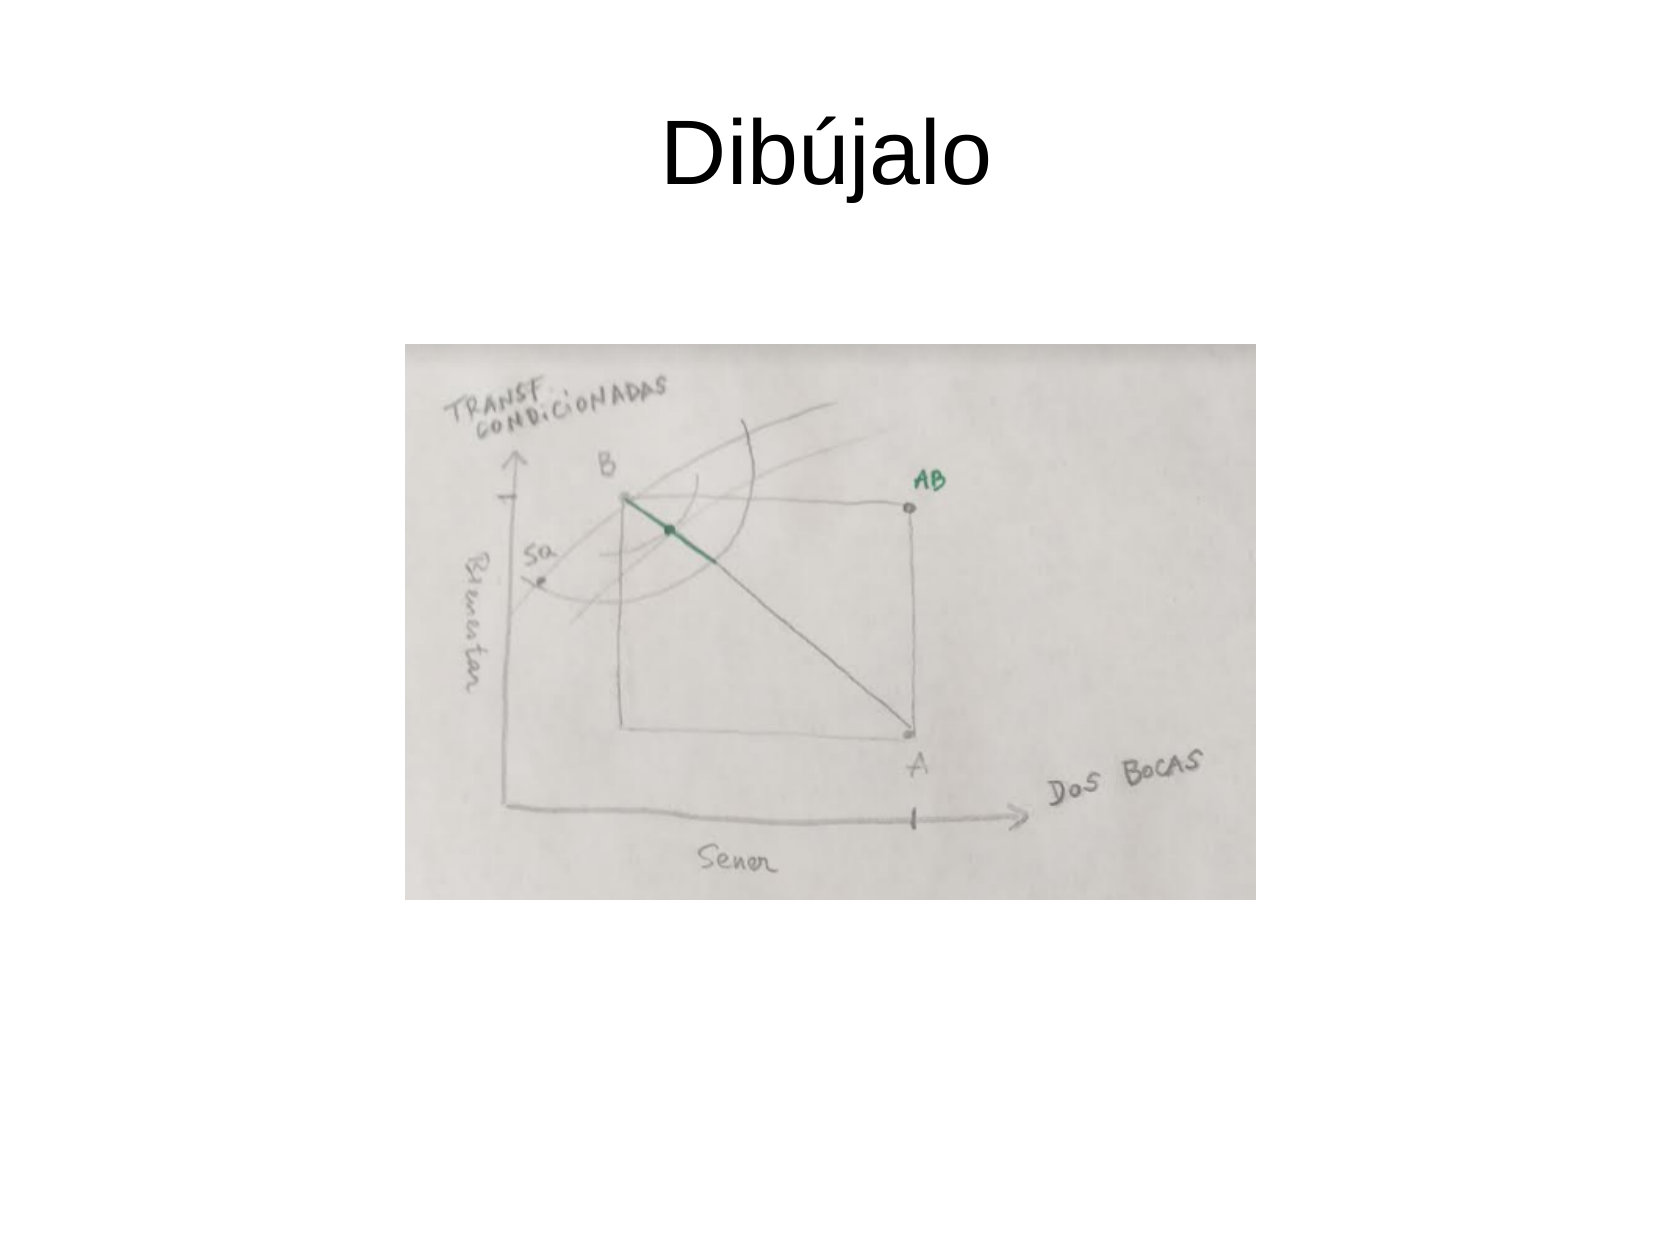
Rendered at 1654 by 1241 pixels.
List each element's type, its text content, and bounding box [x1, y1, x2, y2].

picture [405, 344, 1256, 900]
title Dibújalo [82, 49, 1571, 257]
